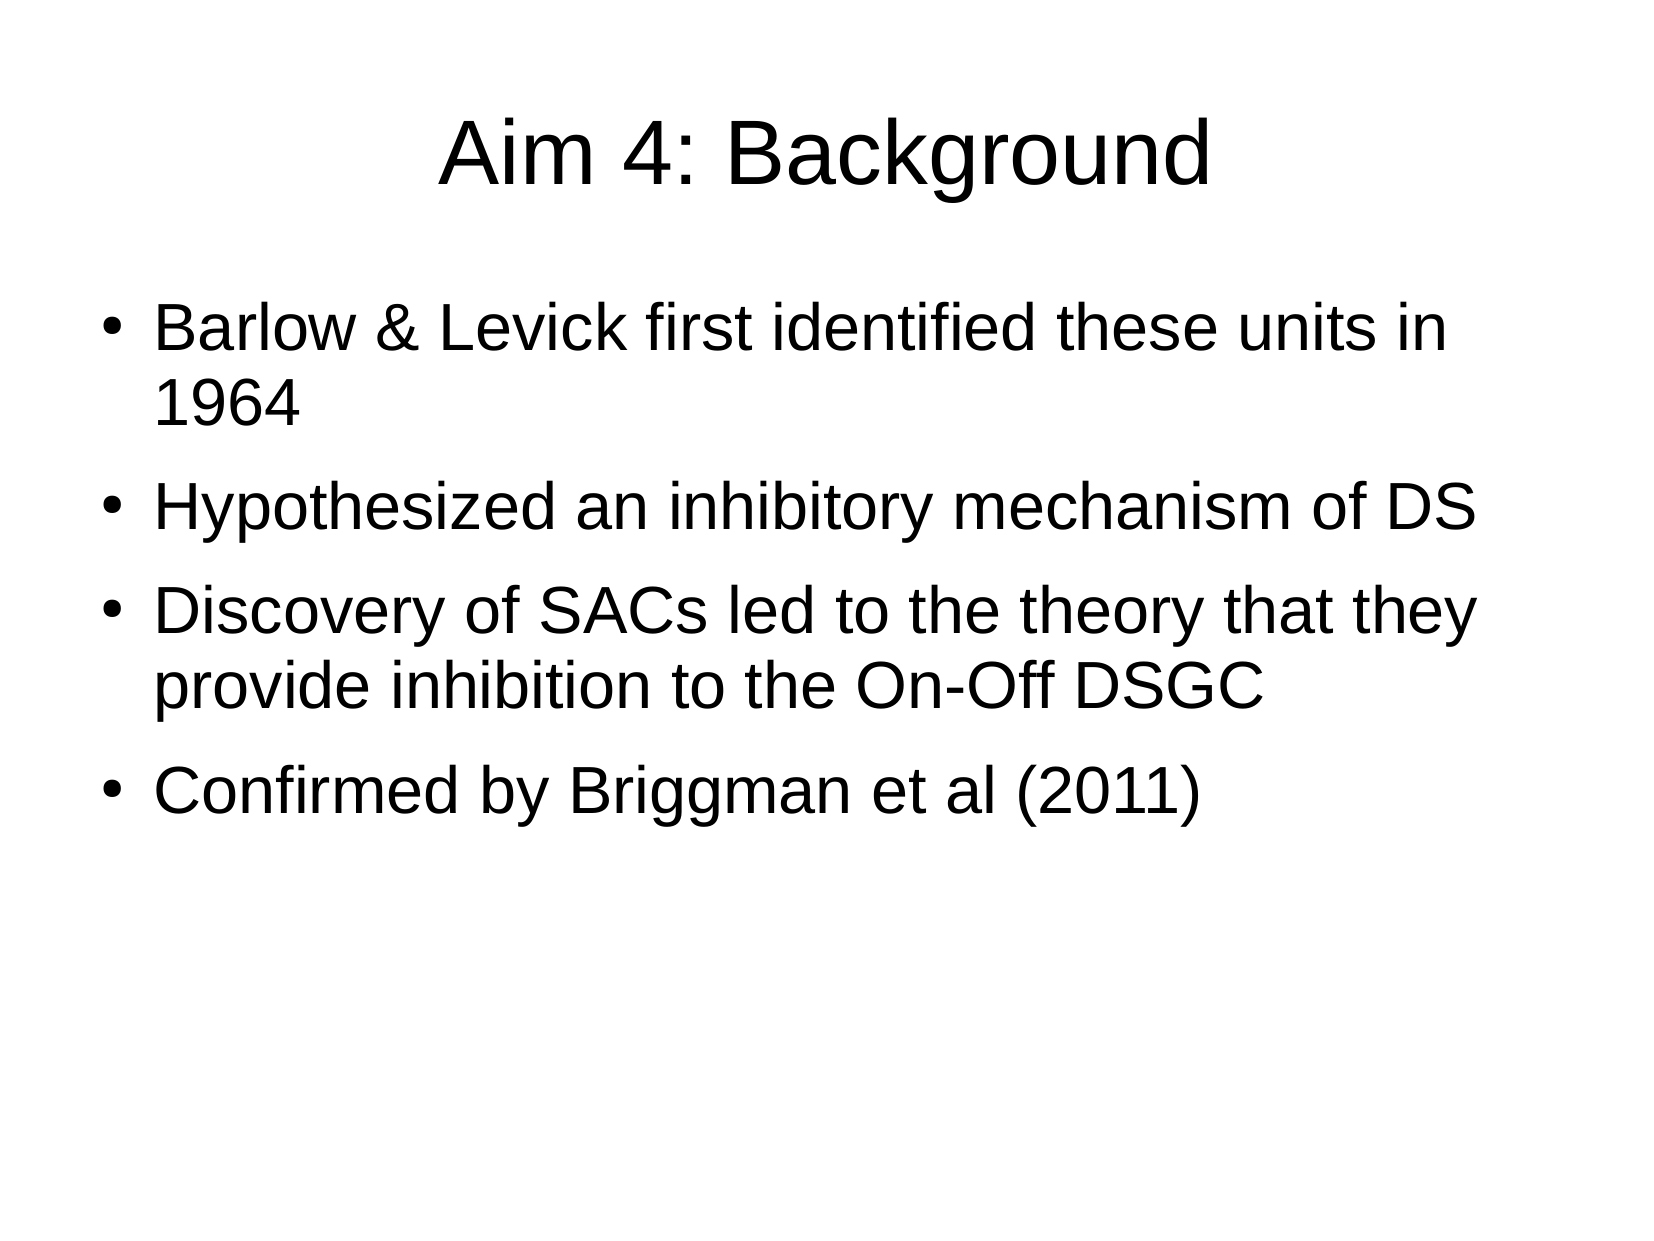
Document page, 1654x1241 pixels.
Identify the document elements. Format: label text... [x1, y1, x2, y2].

title Aim 4: Background [82, 49, 1571, 257]
list Barlow & Levick first identified these units in 1964 Hypothesized an inhibitory mechanism of DS Discovery of SACs led to the theory that they provide inhibition to the On-Off DSGC Confirmed by Briggman et al (2011) [82, 290, 1571, 1109]
